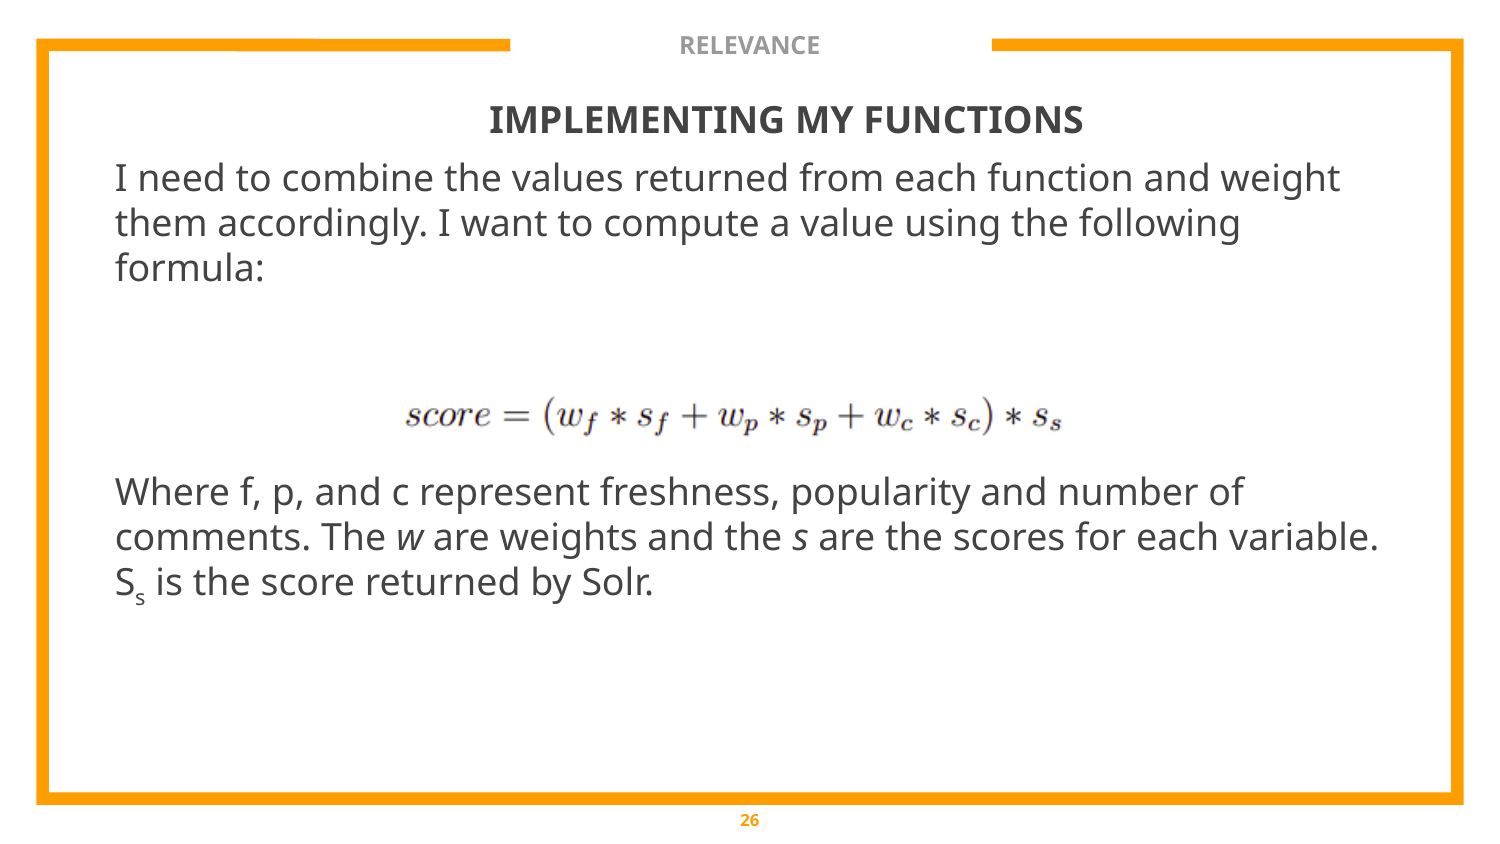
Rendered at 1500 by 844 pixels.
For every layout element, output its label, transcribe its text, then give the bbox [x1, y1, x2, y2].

picture [401, 377, 1099, 467]
list IMPLEMENTING MY FUNCTIONS I need to combine the values returned from each function and weight them accordingly. I want to compute a value using the following formula: Where f, p, and c represent freshness, popularity and number of comments. The w are weights and the s are the scores for each variable. Ss is the score returned by Solr. [99, 81, 1400, 763]
slide_number <number> [0, 798, 1500, 844]
title RELEVANCE [531, 15, 969, 81]
